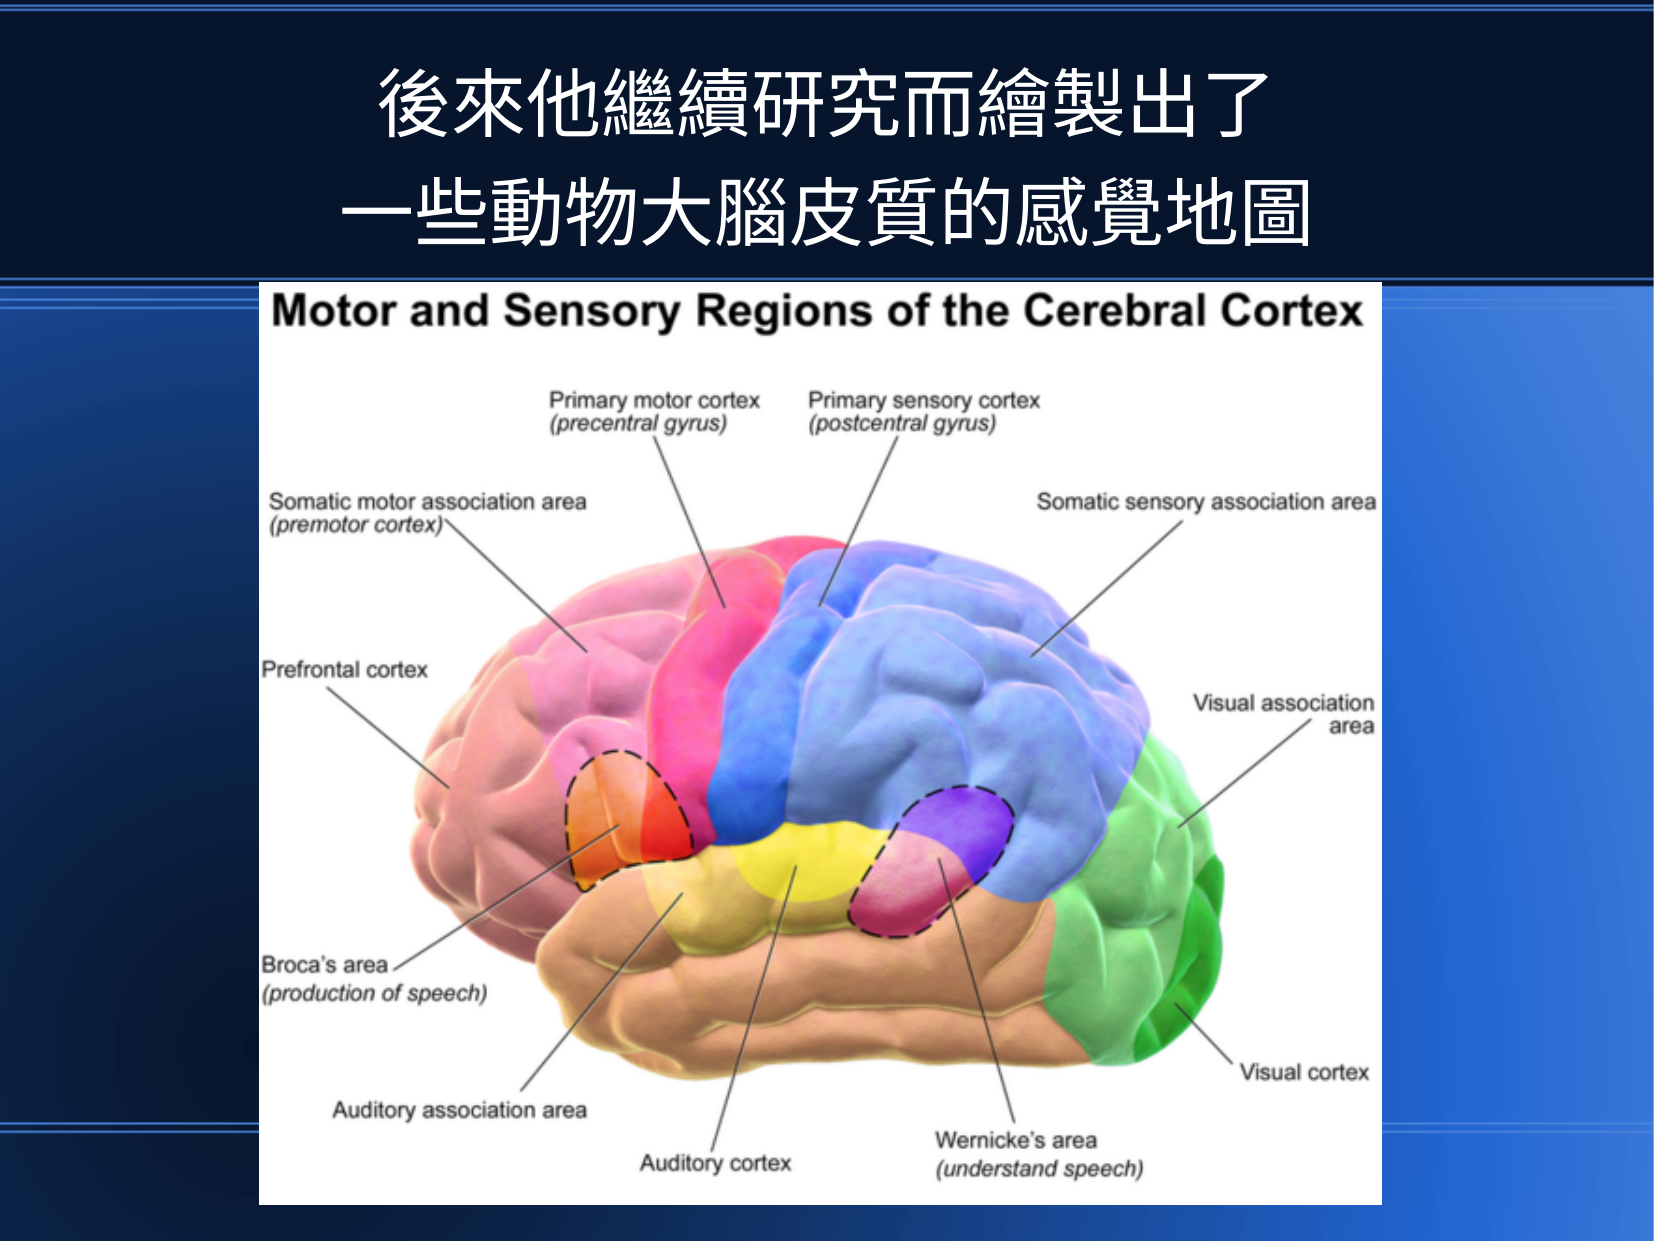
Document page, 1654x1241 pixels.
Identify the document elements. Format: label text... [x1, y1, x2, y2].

picture [0, 0, 1654, 1241]
title 後來他繼續研究而繪製出了 一些動物大腦皮質的感覺地圖 [82, 49, 1571, 257]
